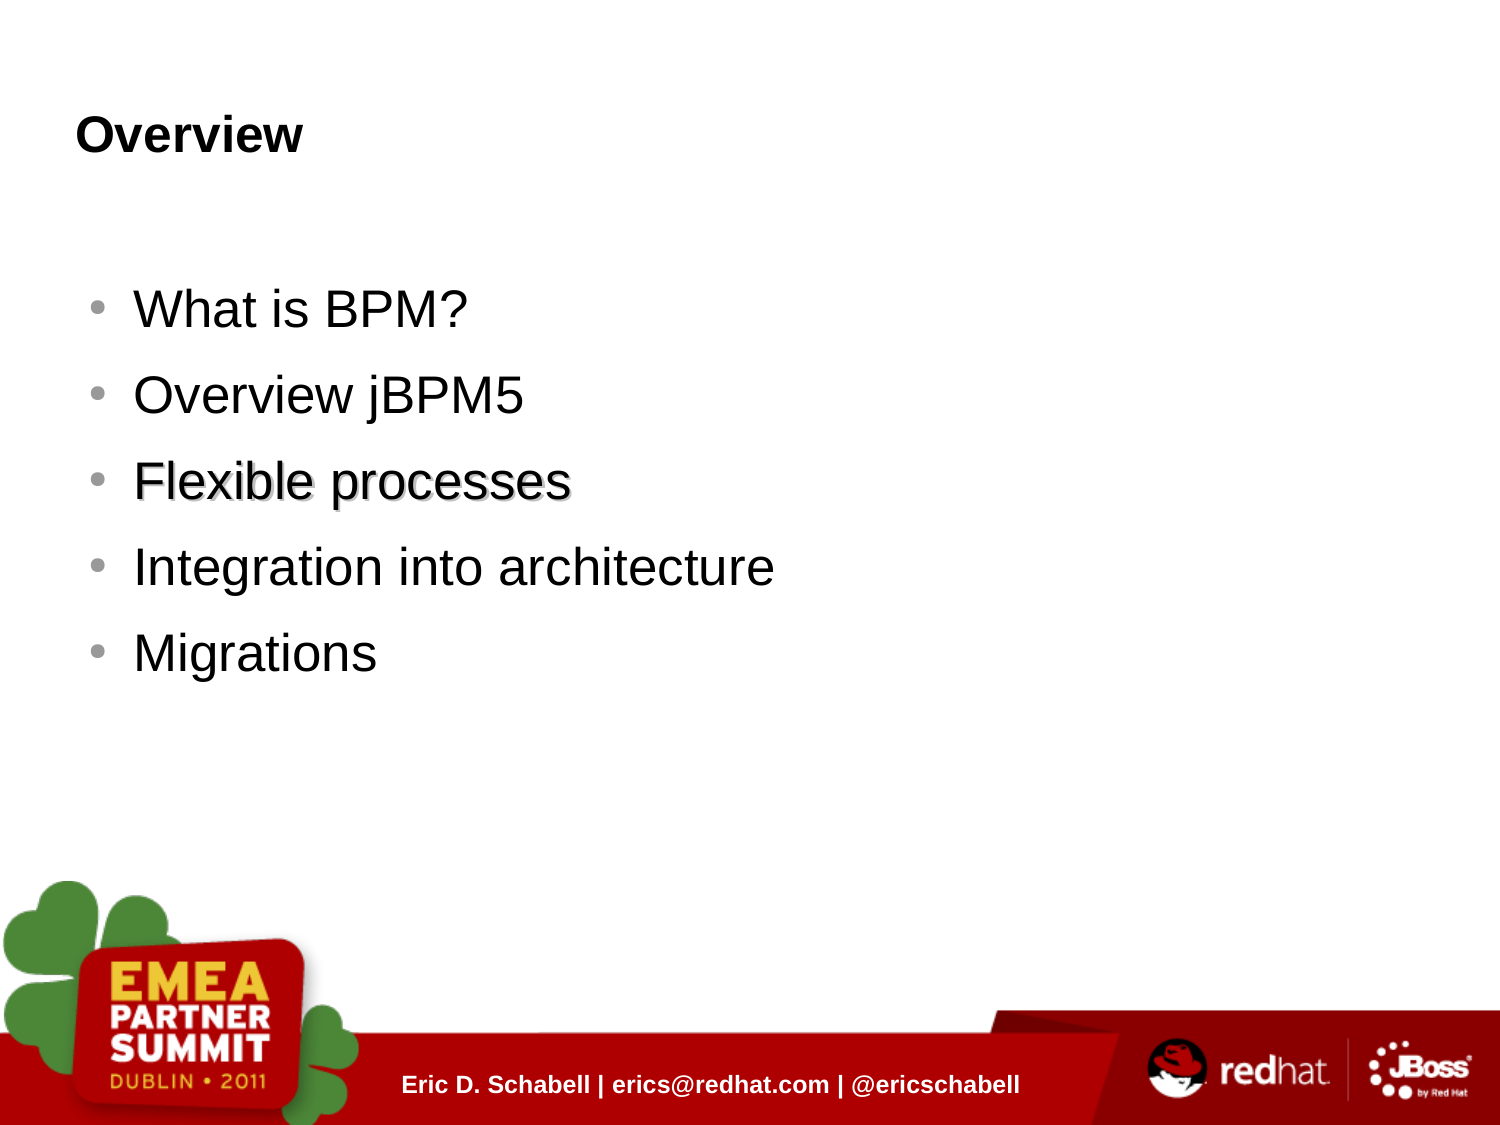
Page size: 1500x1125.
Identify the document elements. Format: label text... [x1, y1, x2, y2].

list What is BPM? Overview jBPM5 Flexible processes Integration into architecture Migrations [73, 279, 1424, 984]
title Overview [74, 50, 1425, 221]
picture [0, 881, 1500, 1125]
